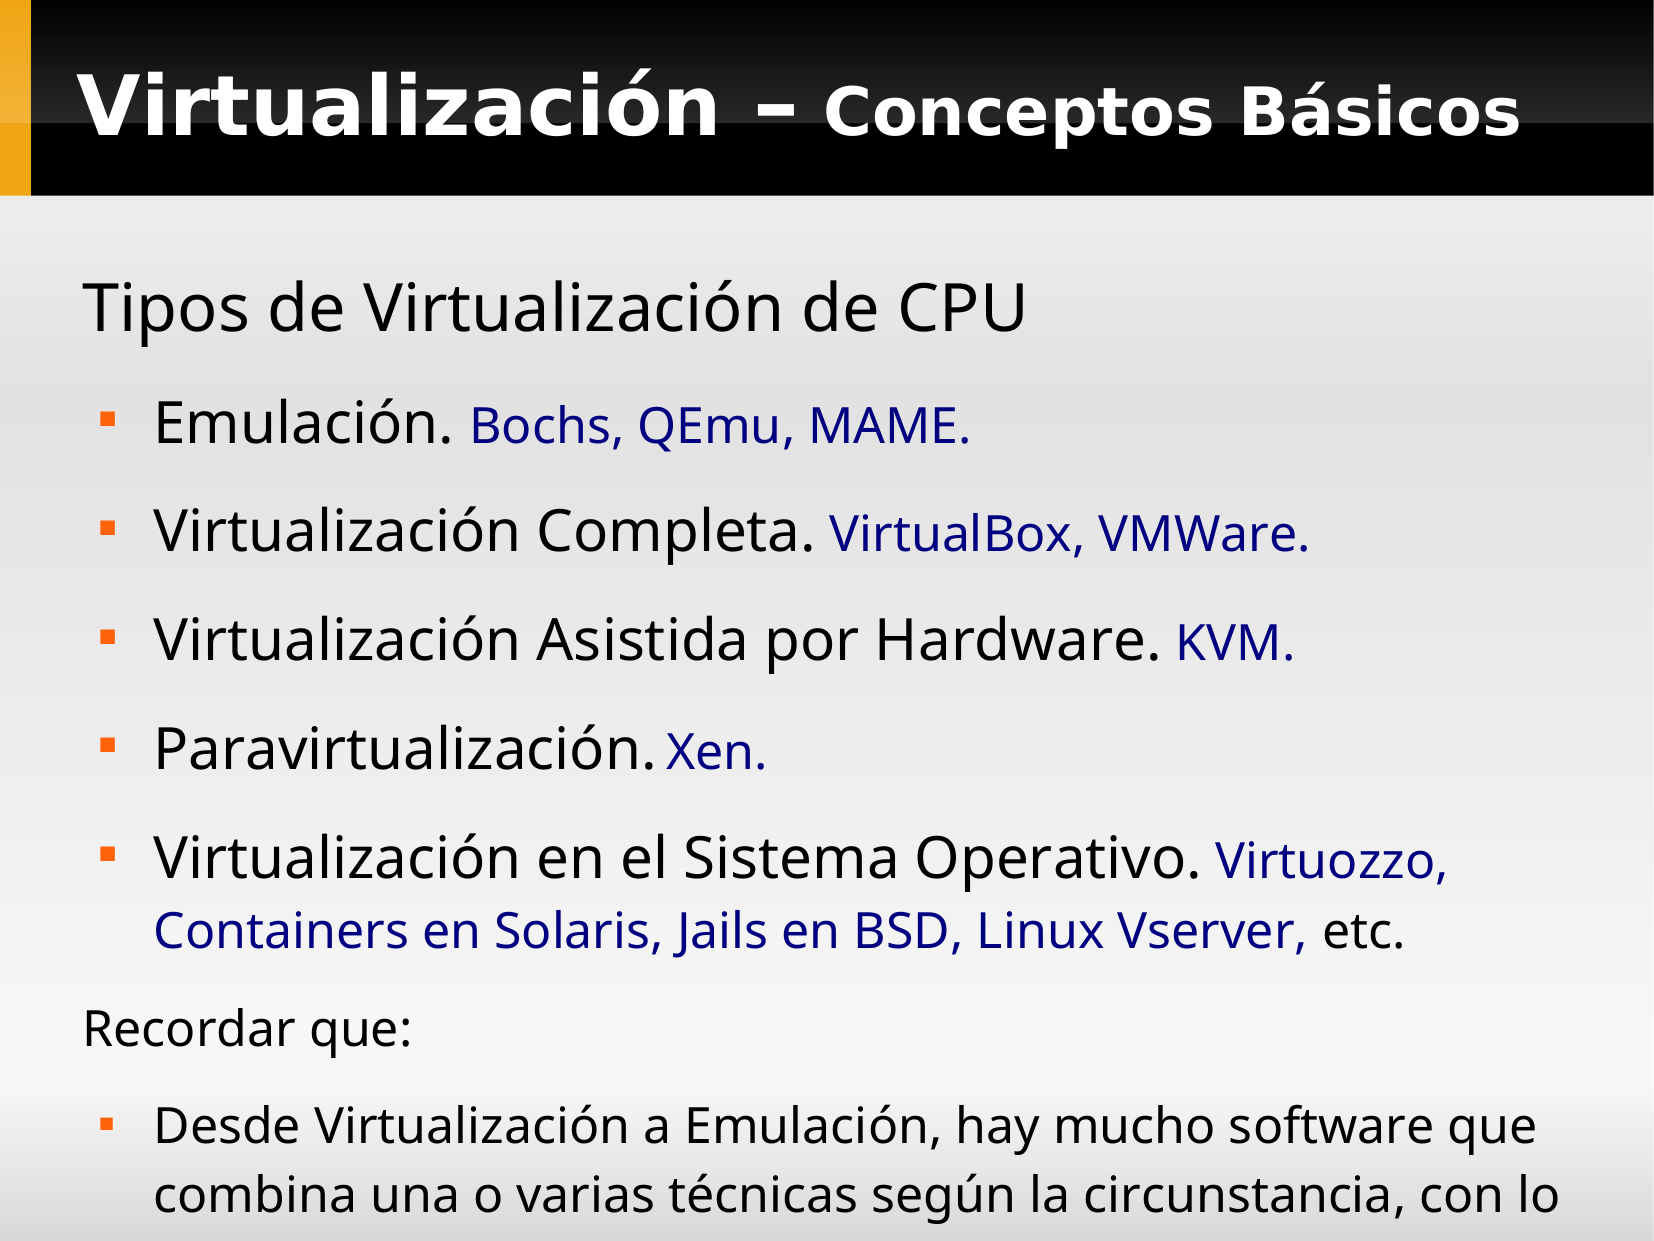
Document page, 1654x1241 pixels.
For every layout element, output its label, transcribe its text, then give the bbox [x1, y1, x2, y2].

title Virtualización – Conceptos Básicos [76, 7, 1565, 200]
picture [0, 0, 1654, 1241]
list Tipos de Virtualización de CPU Emulación. Bochs, QEmu, MAME. Virtualización Completa. VirtualBox, VMWare. Virtualización Asistida por Hardware. KVM. Paravirtualización. Xen. Virtualización en el Sistema Operativo. Virtuozzo, Containers en Solaris, Jails en BSD, Linux Vserver, etc. Recordar que: Desde Virtualización a Emulación, hay mucho software que combina una o varias técnicas según la circunstancia, con lo cual se vuelve difícil una clasificación estricta (por ej., Recompilación Dinámica). (Ver http://en.wikipedia.org/wiki/Comparison_of_platform_virtual_machines) [82, 260, 1654, 1241]
